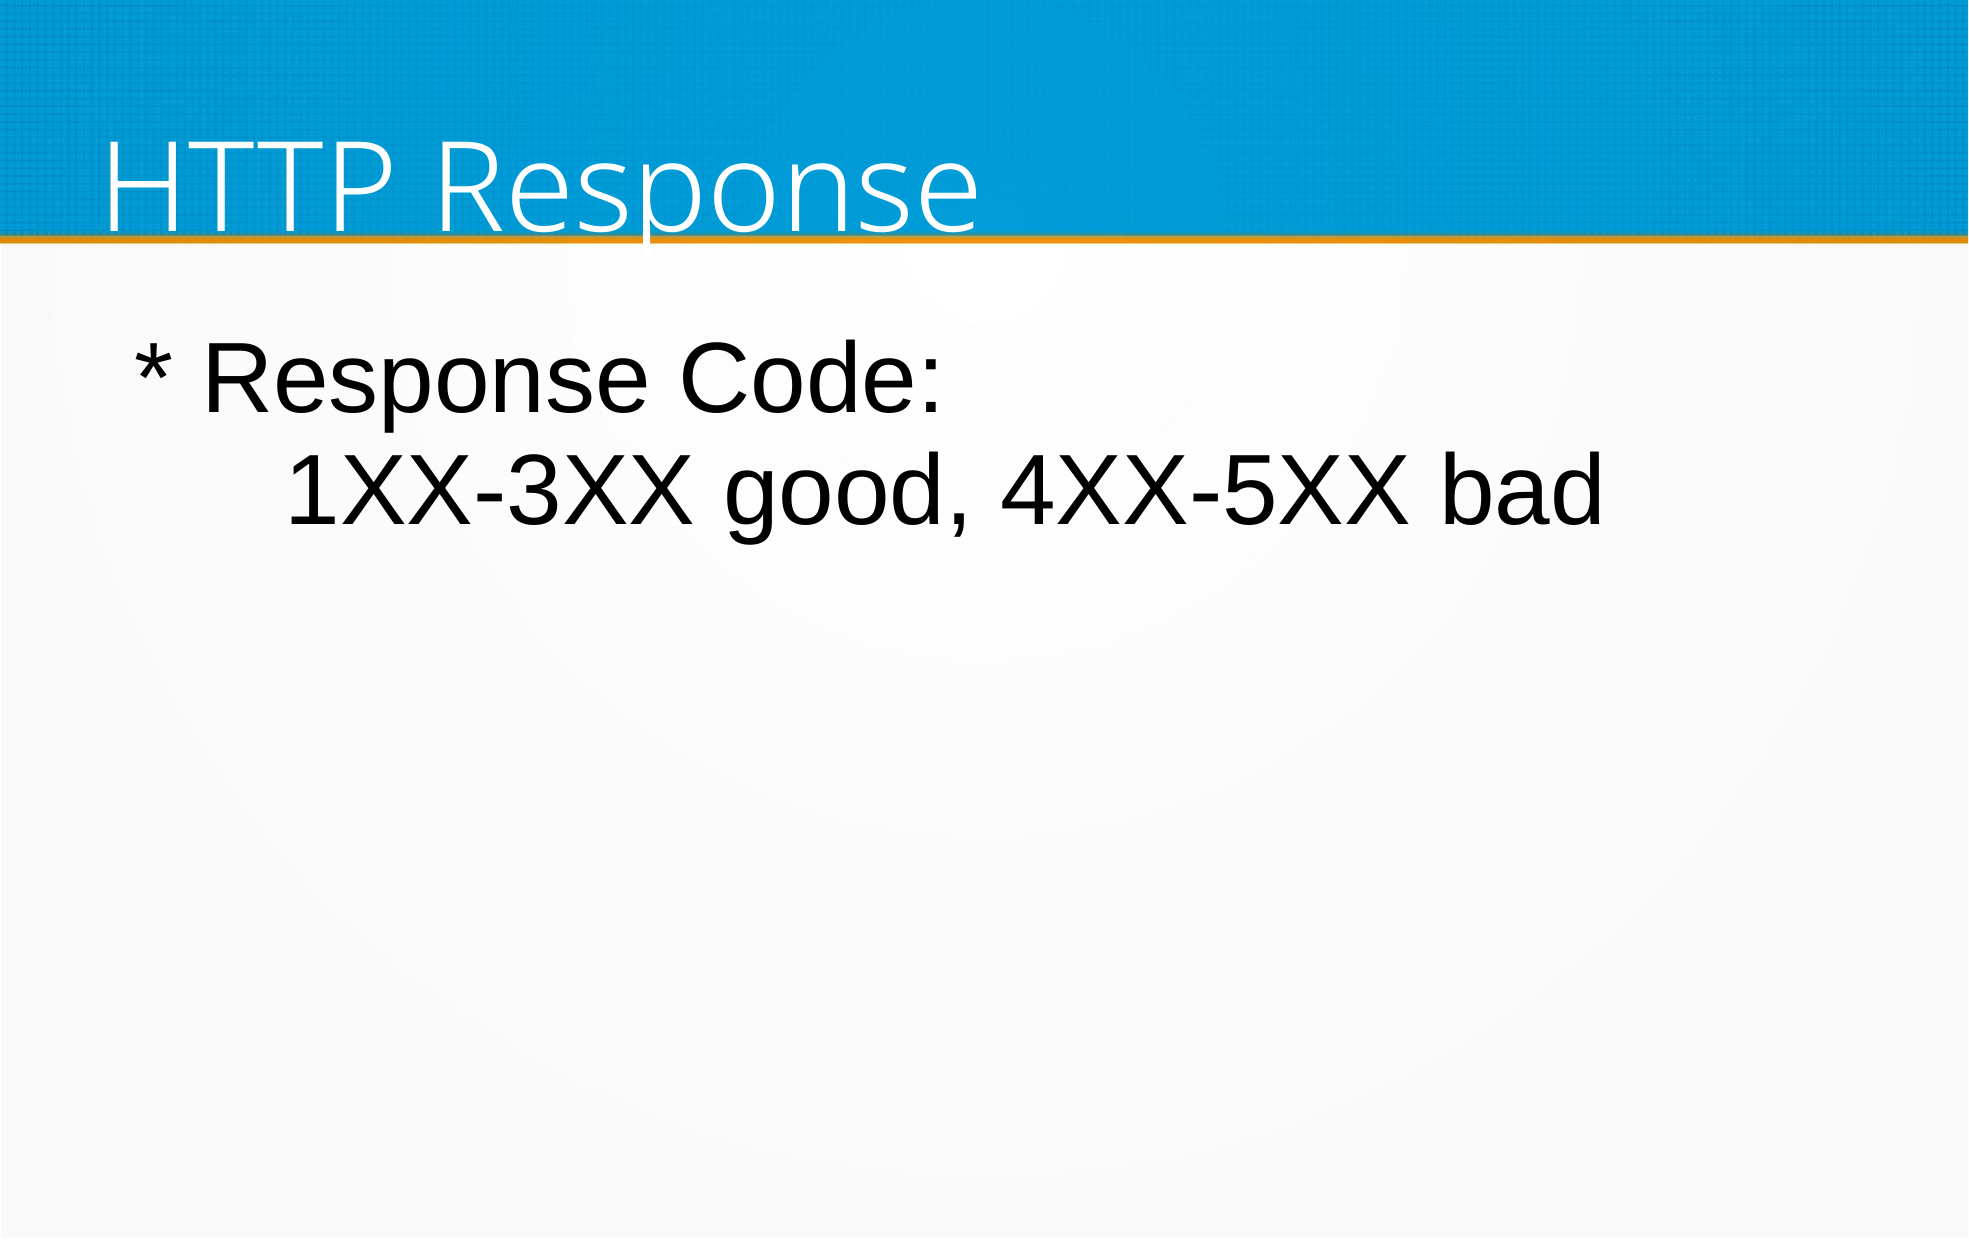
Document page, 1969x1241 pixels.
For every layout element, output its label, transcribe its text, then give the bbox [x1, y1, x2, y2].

picture [0, 233, 1969, 1241]
title HTTP Response [98, 49, 1870, 257]
text_box * Response Code: 1XX-3XX good, 4XX-5XX bad [120, 315, 1831, 554]
